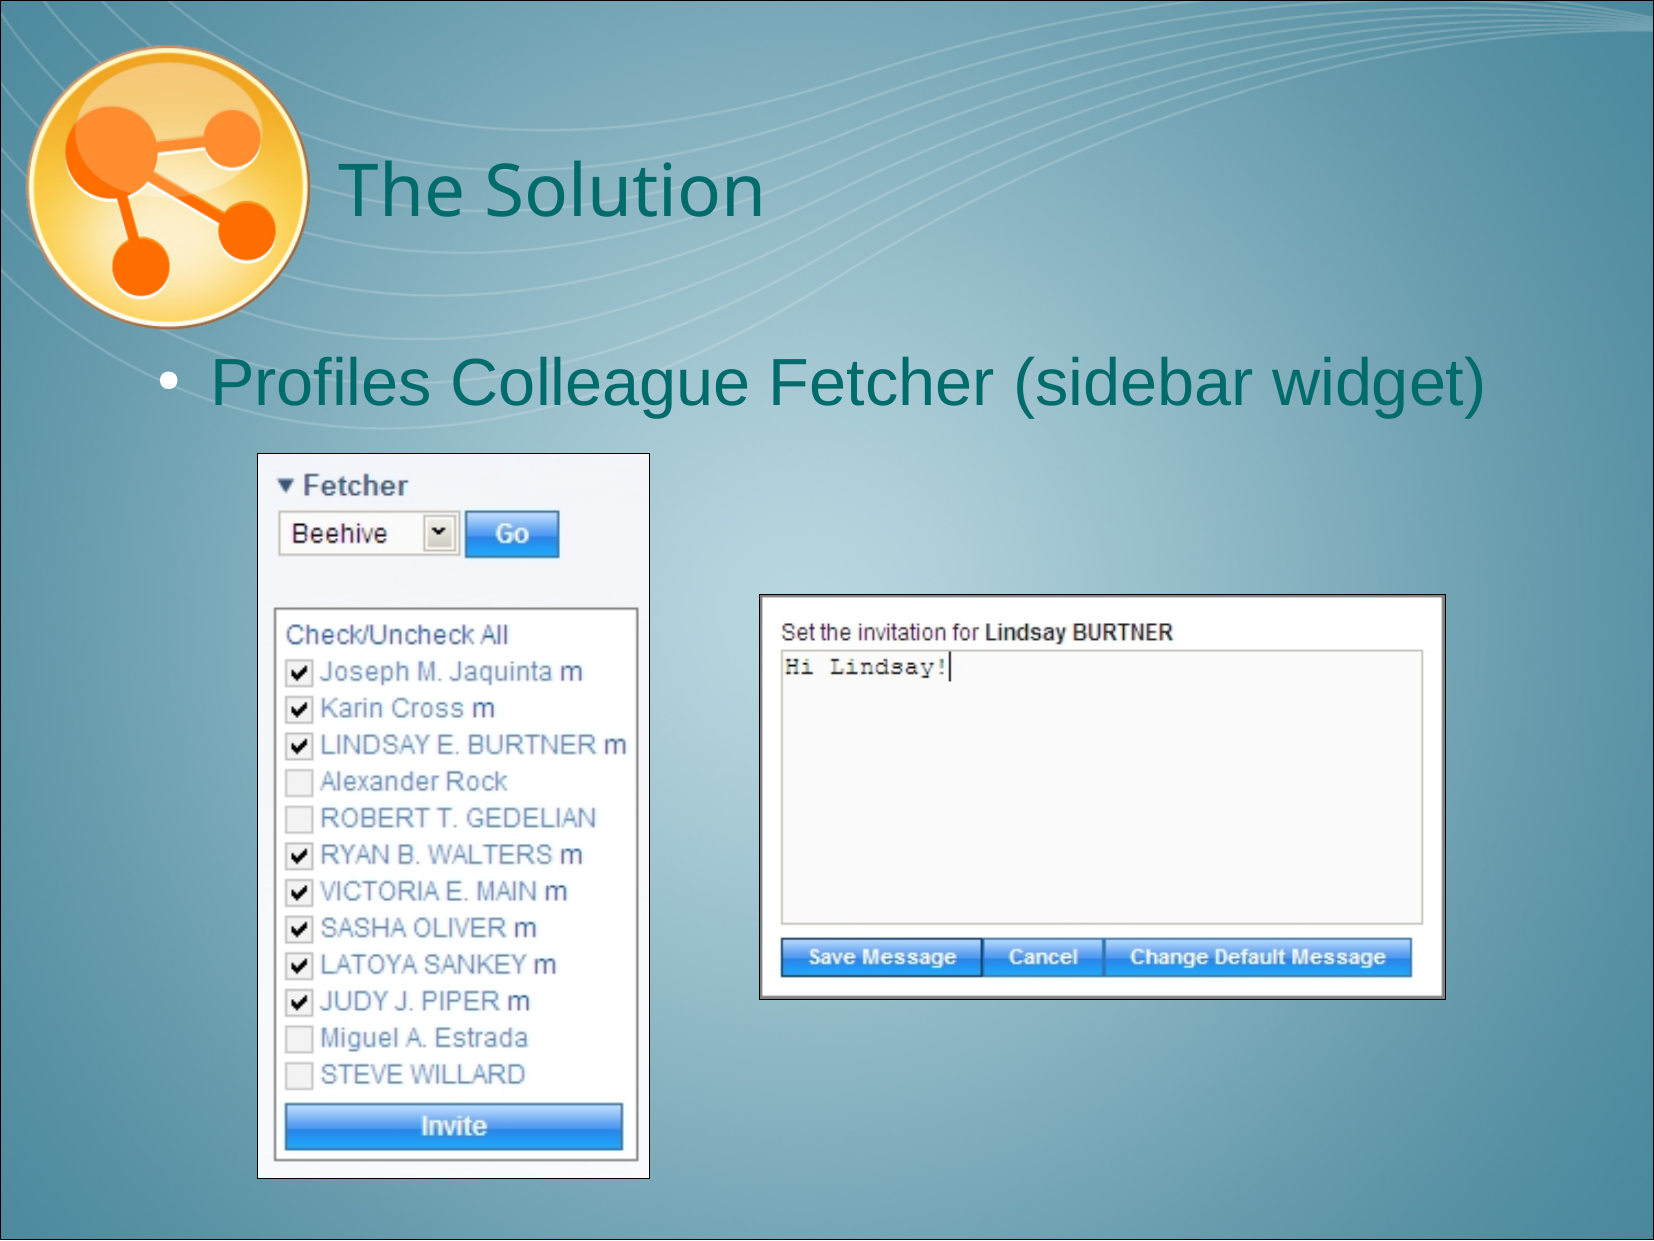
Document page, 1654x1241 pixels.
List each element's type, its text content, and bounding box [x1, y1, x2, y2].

picture [1, 1, 1653, 1239]
list Profiles Colleague Fetcher (sidebar widget) [121, 344, 1534, 1127]
title The Solution [338, 35, 1534, 341]
